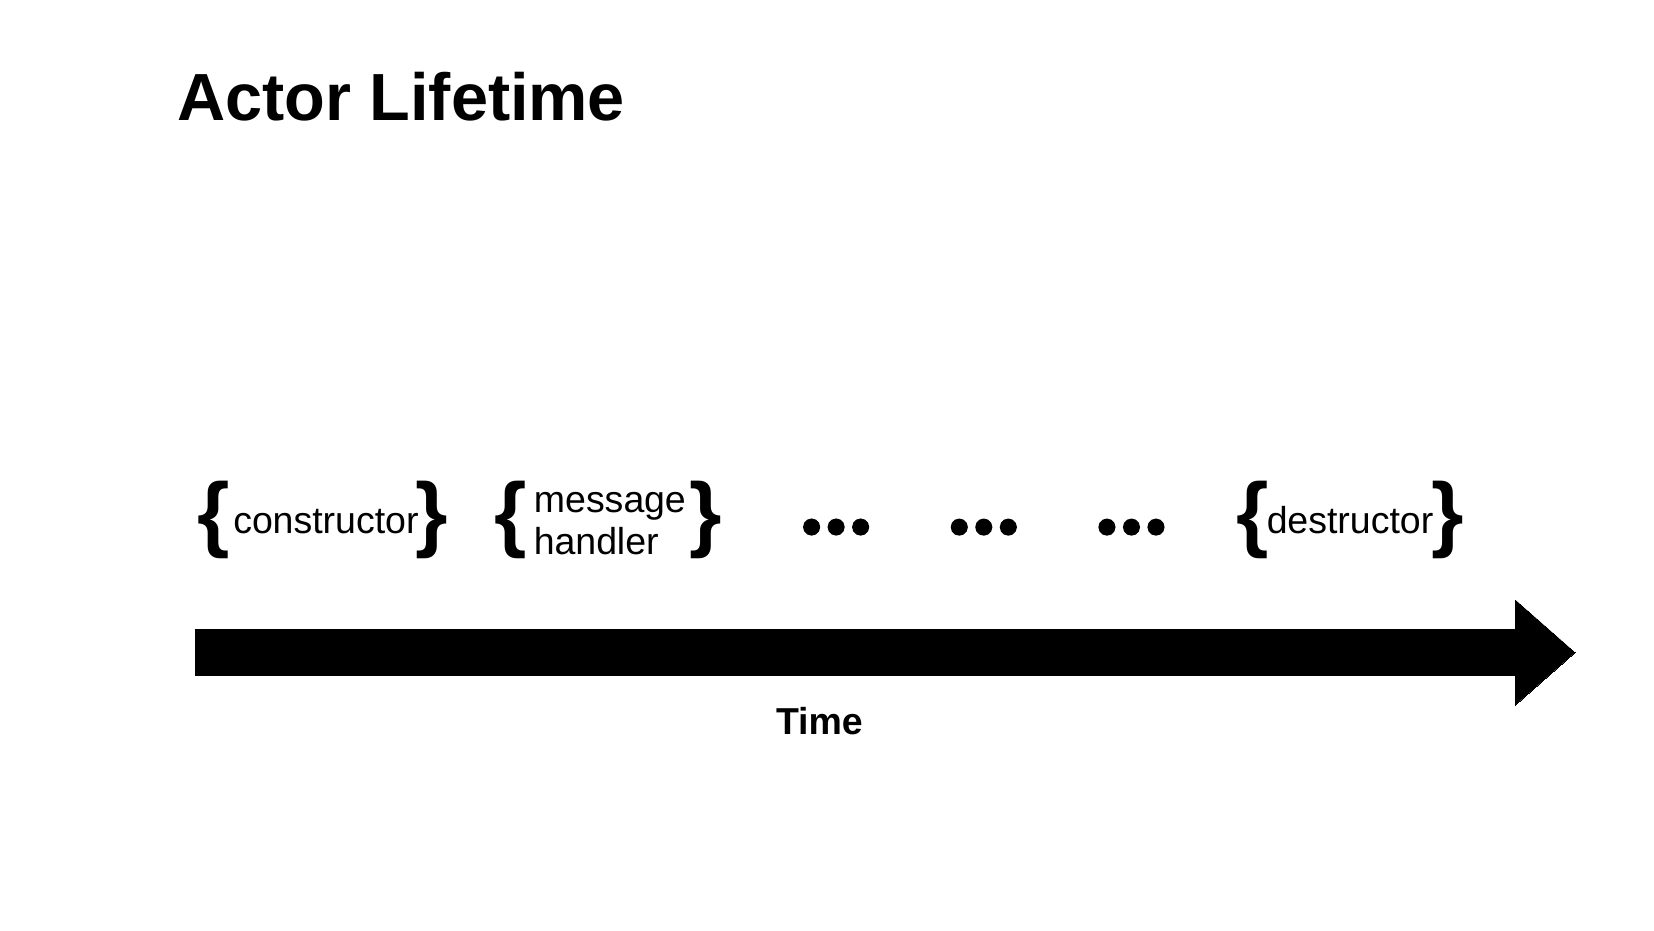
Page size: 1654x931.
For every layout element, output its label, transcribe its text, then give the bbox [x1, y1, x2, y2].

text_box destructor [1252, 491, 1598, 549]
text_box { } [480, 458, 757, 567]
text_box Time [761, 693, 1347, 751]
text_box { } [182, 458, 480, 567]
text_box { } [1222, 458, 1538, 567]
list Actor Lifetime [106, 60, 1654, 151]
text_box constructor [218, 491, 480, 549]
picture [757, 448, 1211, 646]
text_box message handler [519, 471, 757, 571]
text_box [195, 600, 1576, 706]
